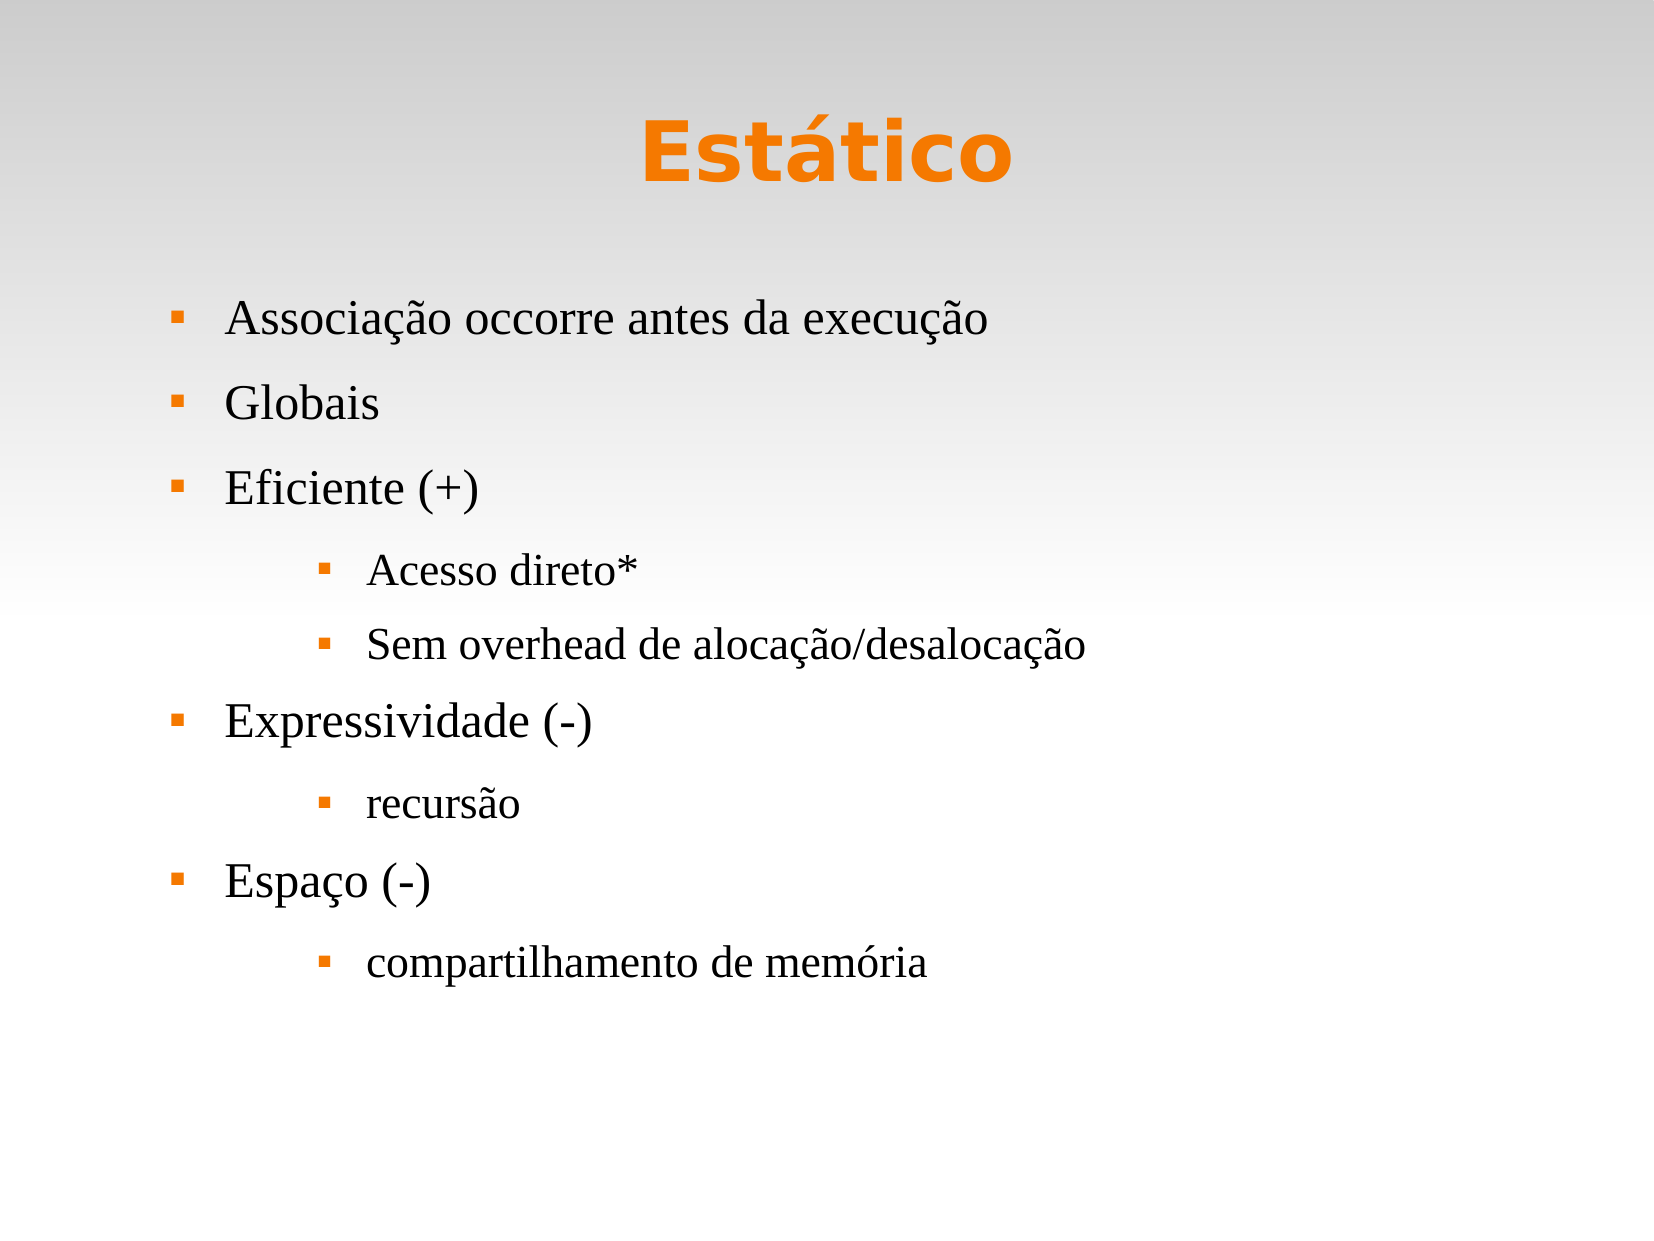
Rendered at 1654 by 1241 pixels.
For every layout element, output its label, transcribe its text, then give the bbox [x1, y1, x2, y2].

list Associação occorre antes da execução Globais Eficiente (+) Acesso direto* Sem overhead de alocação/desalocação Expressividade (-) recursão Espaço (-) compartilhamento de memória [82, 290, 1571, 1109]
title Estático [82, 49, 1571, 257]
